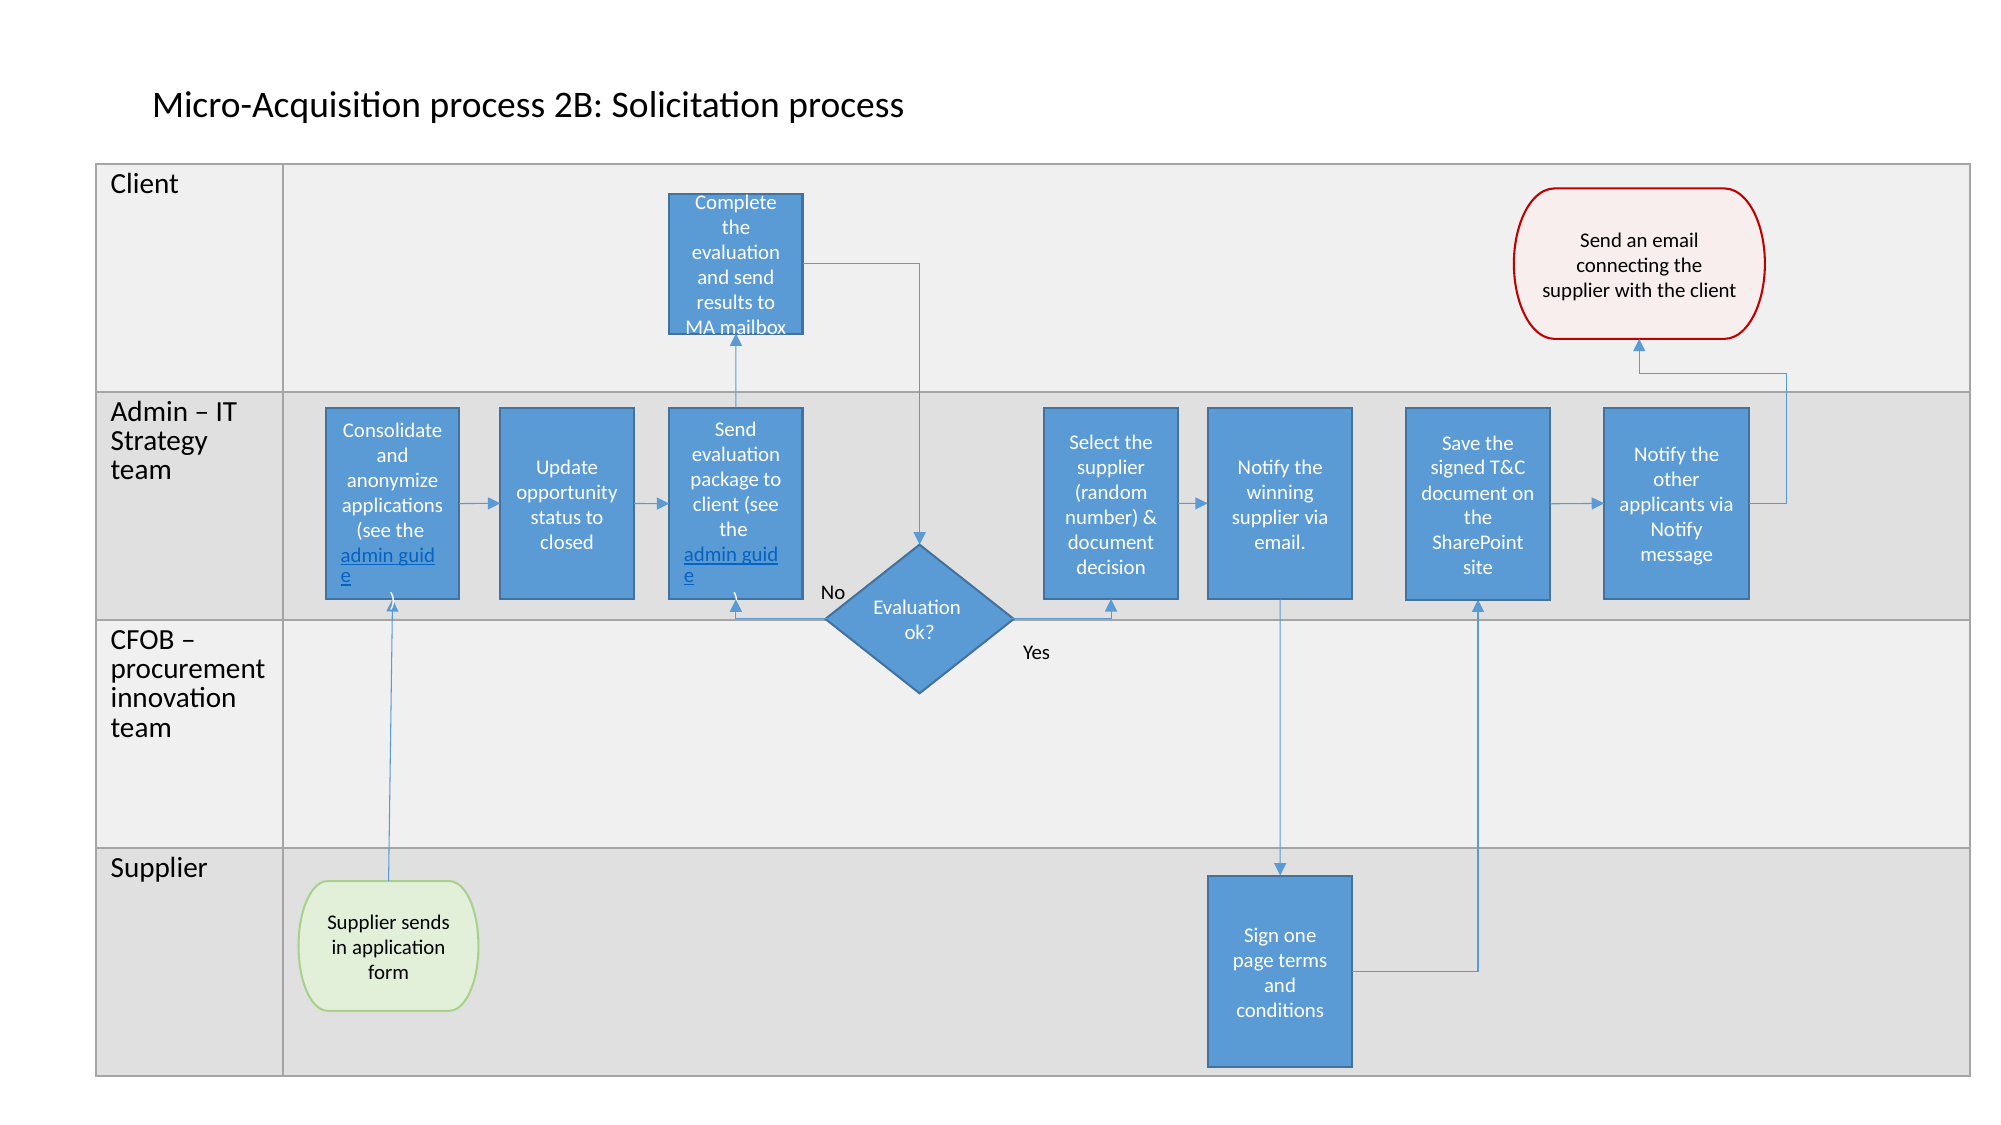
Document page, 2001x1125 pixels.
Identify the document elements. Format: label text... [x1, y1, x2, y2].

table_cell [1479, 393, 1969, 619]
table_cell [284, 849, 1969, 1075]
table_cell [1479, 621, 1969, 847]
table_cell Supplier [97, 849, 282, 1075]
text_box Send evaluation package to client (see the admin guide) [669, 407, 803, 600]
text_box Supplier sends in application form [298, 881, 479, 1011]
table_cell [284, 621, 391, 847]
table_cell [736, 393, 919, 618]
table_header [737, 264, 919, 391]
text_box Send an email connecting the supplier with the client [1513, 188, 1765, 339]
text_box Yes [1008, 631, 1065, 672]
table_cell [284, 393, 735, 619]
text_box No [806, 571, 861, 612]
table_cell [390, 621, 1279, 847]
table_cell Admin – IT Strategy team [97, 393, 282, 619]
text_box [865, 651, 974, 694]
text_box Save the signed T&C document on the SharePoint site [1405, 408, 1551, 600]
table_header Client [97, 165, 282, 391]
table_cell [1281, 849, 1477, 971]
text_box Select the supplier (random number) & document decision [1044, 407, 1178, 600]
text_box Evaluation ok? [810, 586, 1029, 651]
table_cell CFOB – procurement innovation team [97, 621, 282, 847]
text_box Notify the other applicants via Notify message [1604, 407, 1749, 600]
text_box Sign one page terms and conditions [1207, 875, 1353, 1068]
table_cell [393, 504, 735, 619]
text_box [867, 544, 972, 586]
table_cell [920, 393, 1786, 619]
table_cell [1112, 504, 1279, 619]
text_box Complete the evaluation and send results to MA mailbox [669, 193, 803, 334]
text_box Consolidate and anonymize applications (see the admin guide) [325, 408, 460, 600]
text_box Notify the winning supplier via email. [1207, 407, 1353, 600]
table_cell [1281, 621, 1477, 847]
text_box Update opportunity status to closed [500, 407, 634, 600]
text_box Micro-Acquisition process 2B: Solicitation process [137, 72, 921, 133]
table_header [284, 165, 1969, 391]
